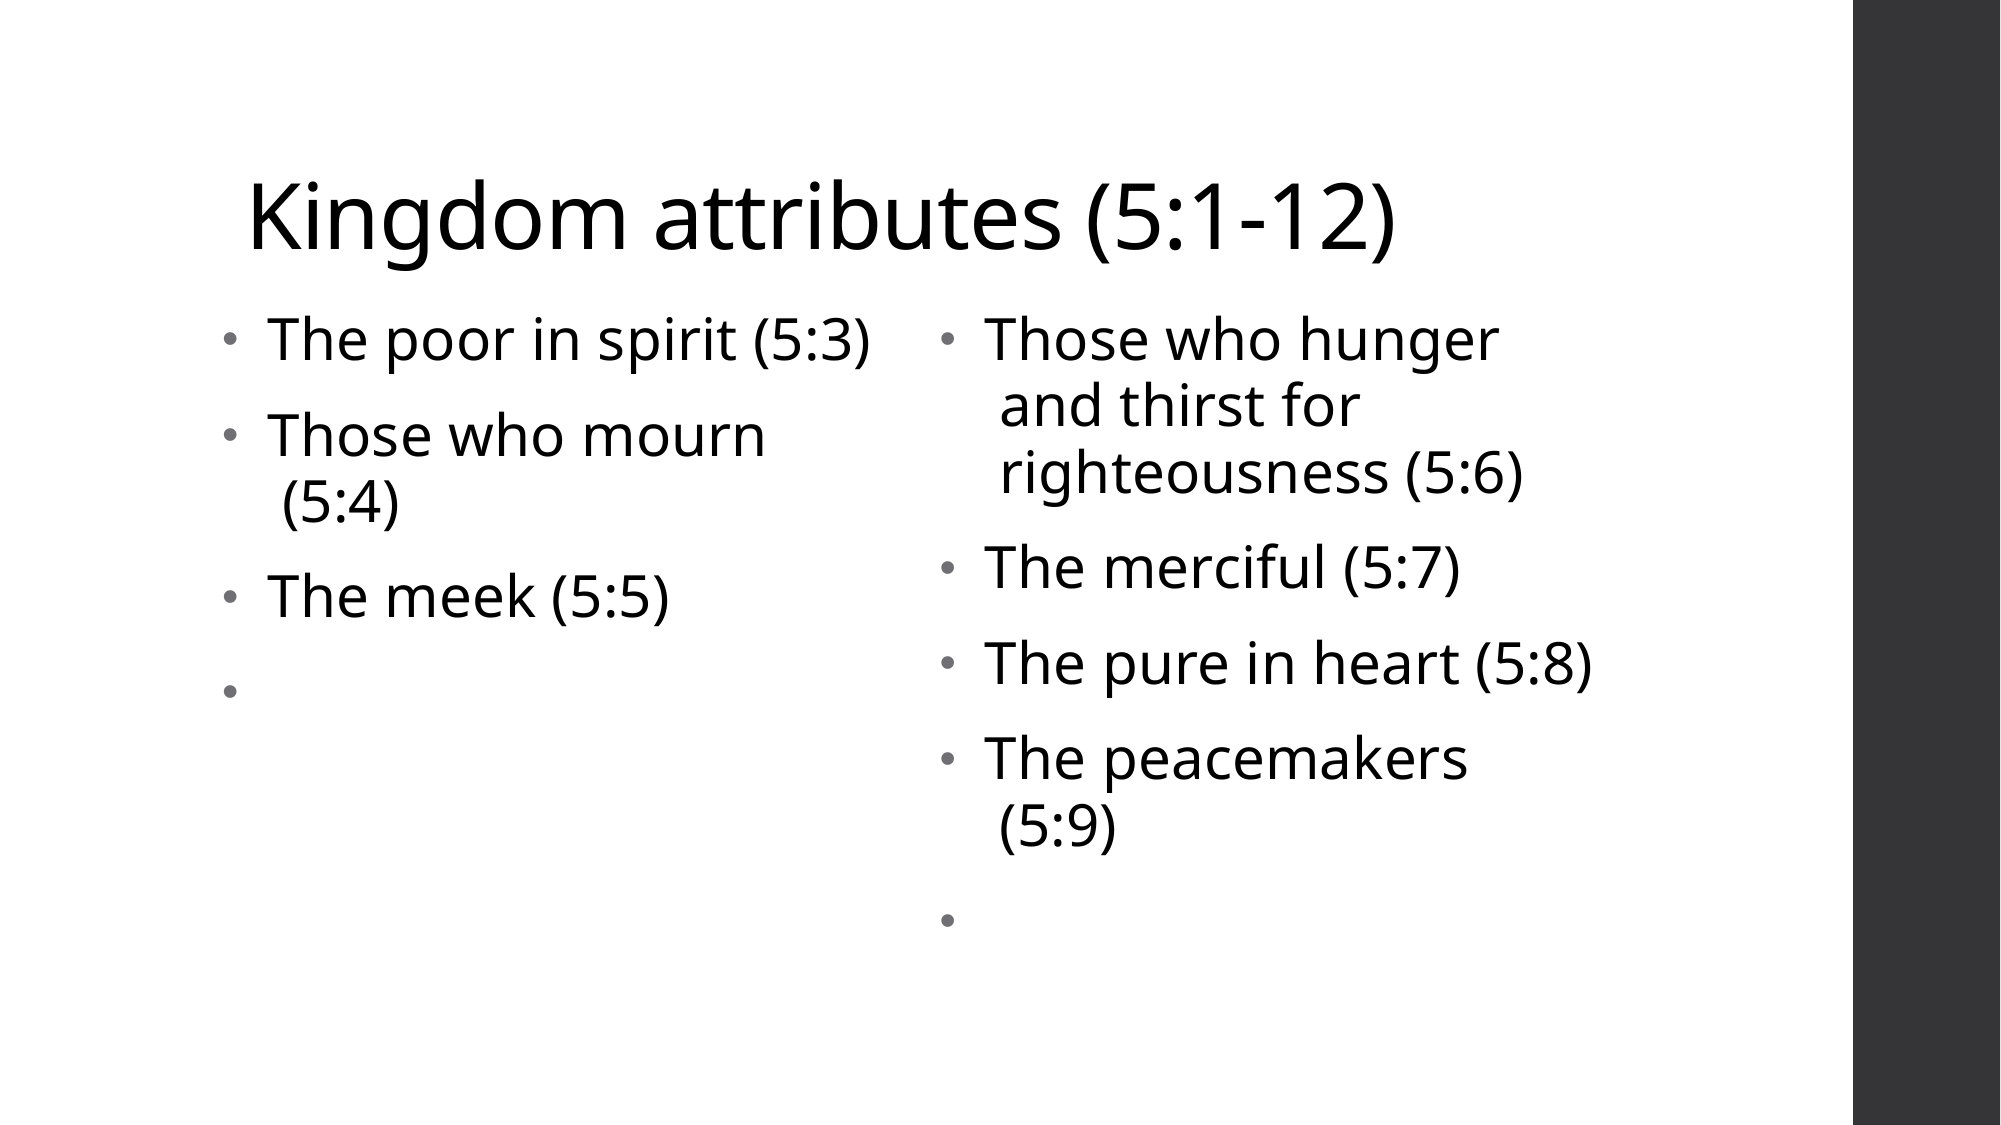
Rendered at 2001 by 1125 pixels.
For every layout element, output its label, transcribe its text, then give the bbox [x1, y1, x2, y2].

list The poor in spirit (5:3) Those who mourn (5:4) The meek (5:5) [207, 299, 900, 1014]
list Those who hunger and thirst for righteousness (5:6) The merciful (5:7) The pure in heart (5:8) The peacemakers (5:9) [924, 299, 1617, 1014]
title Kingdom attributes (5:1-12) [206, 60, 1797, 278]
